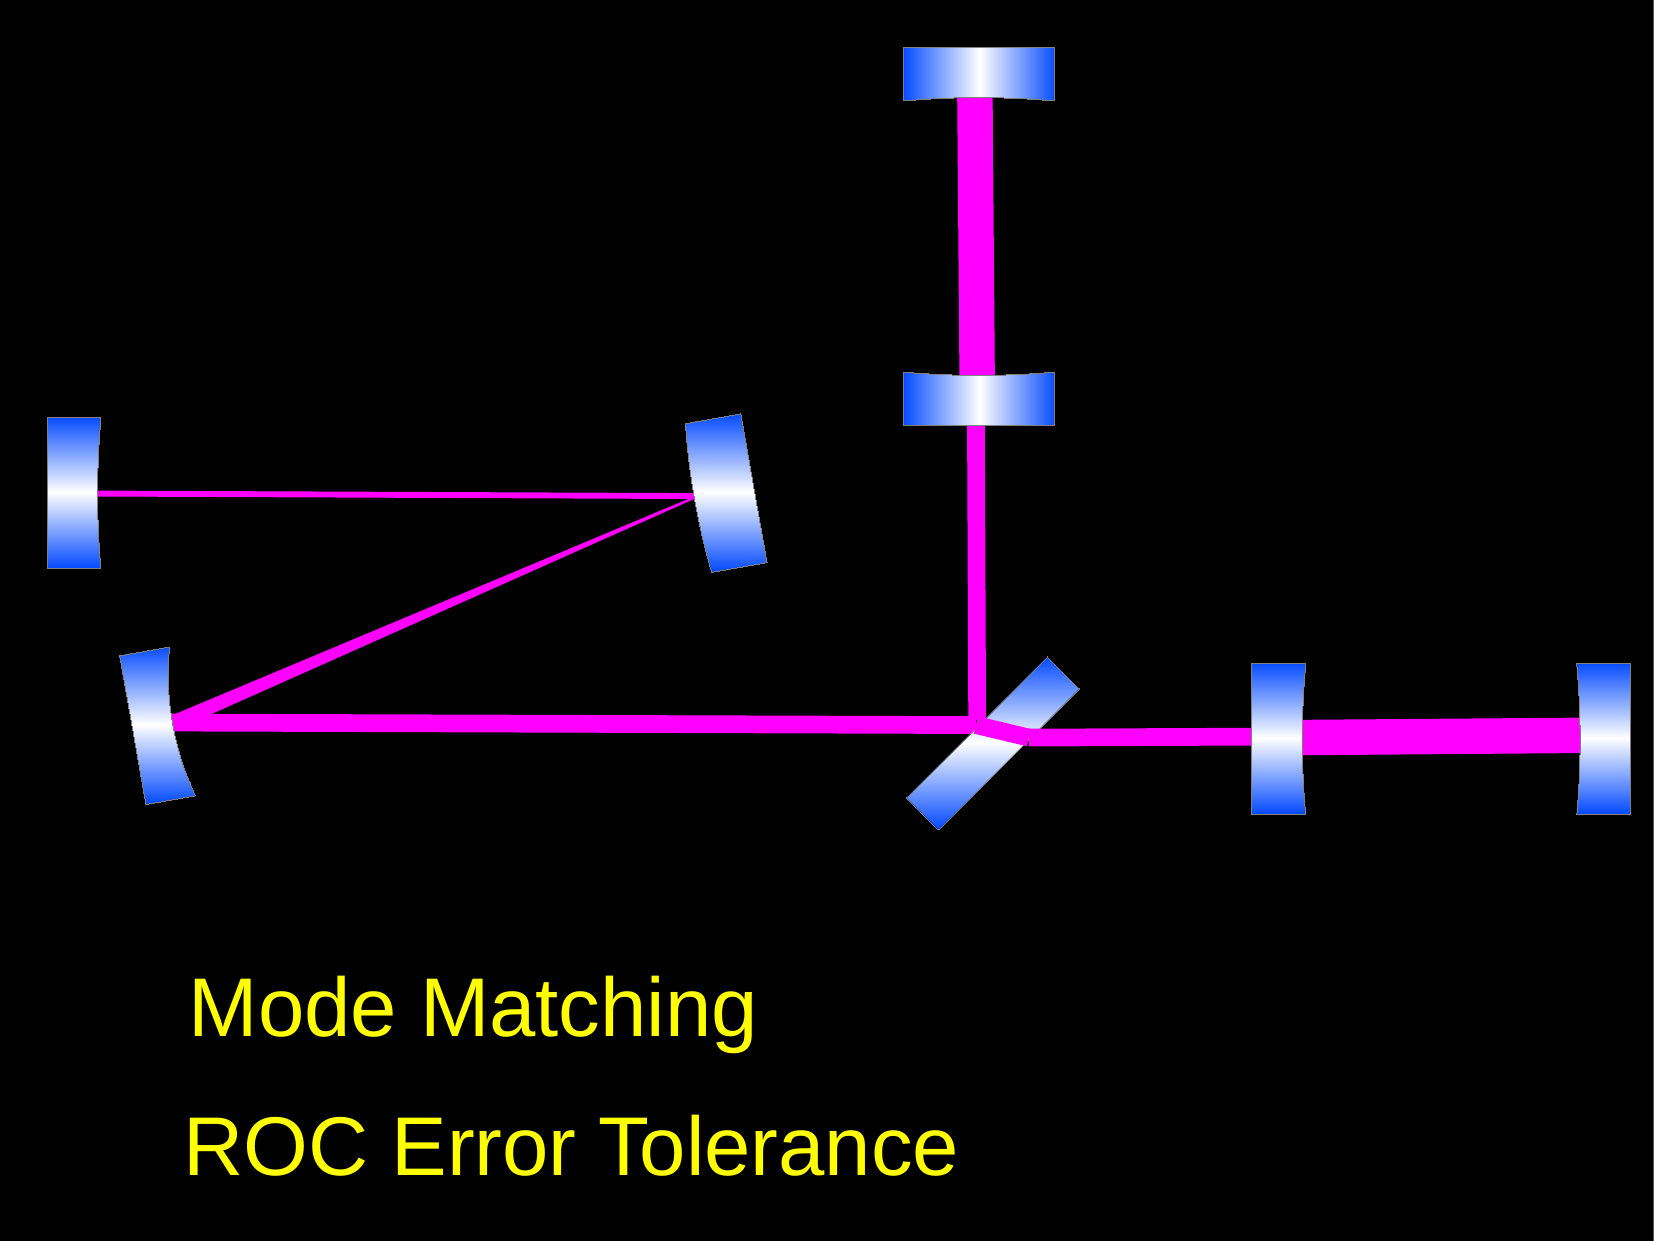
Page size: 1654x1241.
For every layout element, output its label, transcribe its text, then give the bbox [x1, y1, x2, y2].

text_box [987, 656, 1080, 728]
text_box [1251, 663, 1306, 815]
text_box [903, 372, 1055, 426]
text_box [903, 47, 1055, 101]
text_box [47, 417, 101, 569]
text_box [1576, 663, 1631, 815]
text_box [177, 499, 692, 713]
text_box ROC Error Tolerance [169, 1092, 975, 1201]
text_box [119, 647, 196, 805]
text_box Mode Matching [174, 953, 773, 1062]
text_box [685, 413, 768, 573]
text_box [906, 730, 1023, 830]
